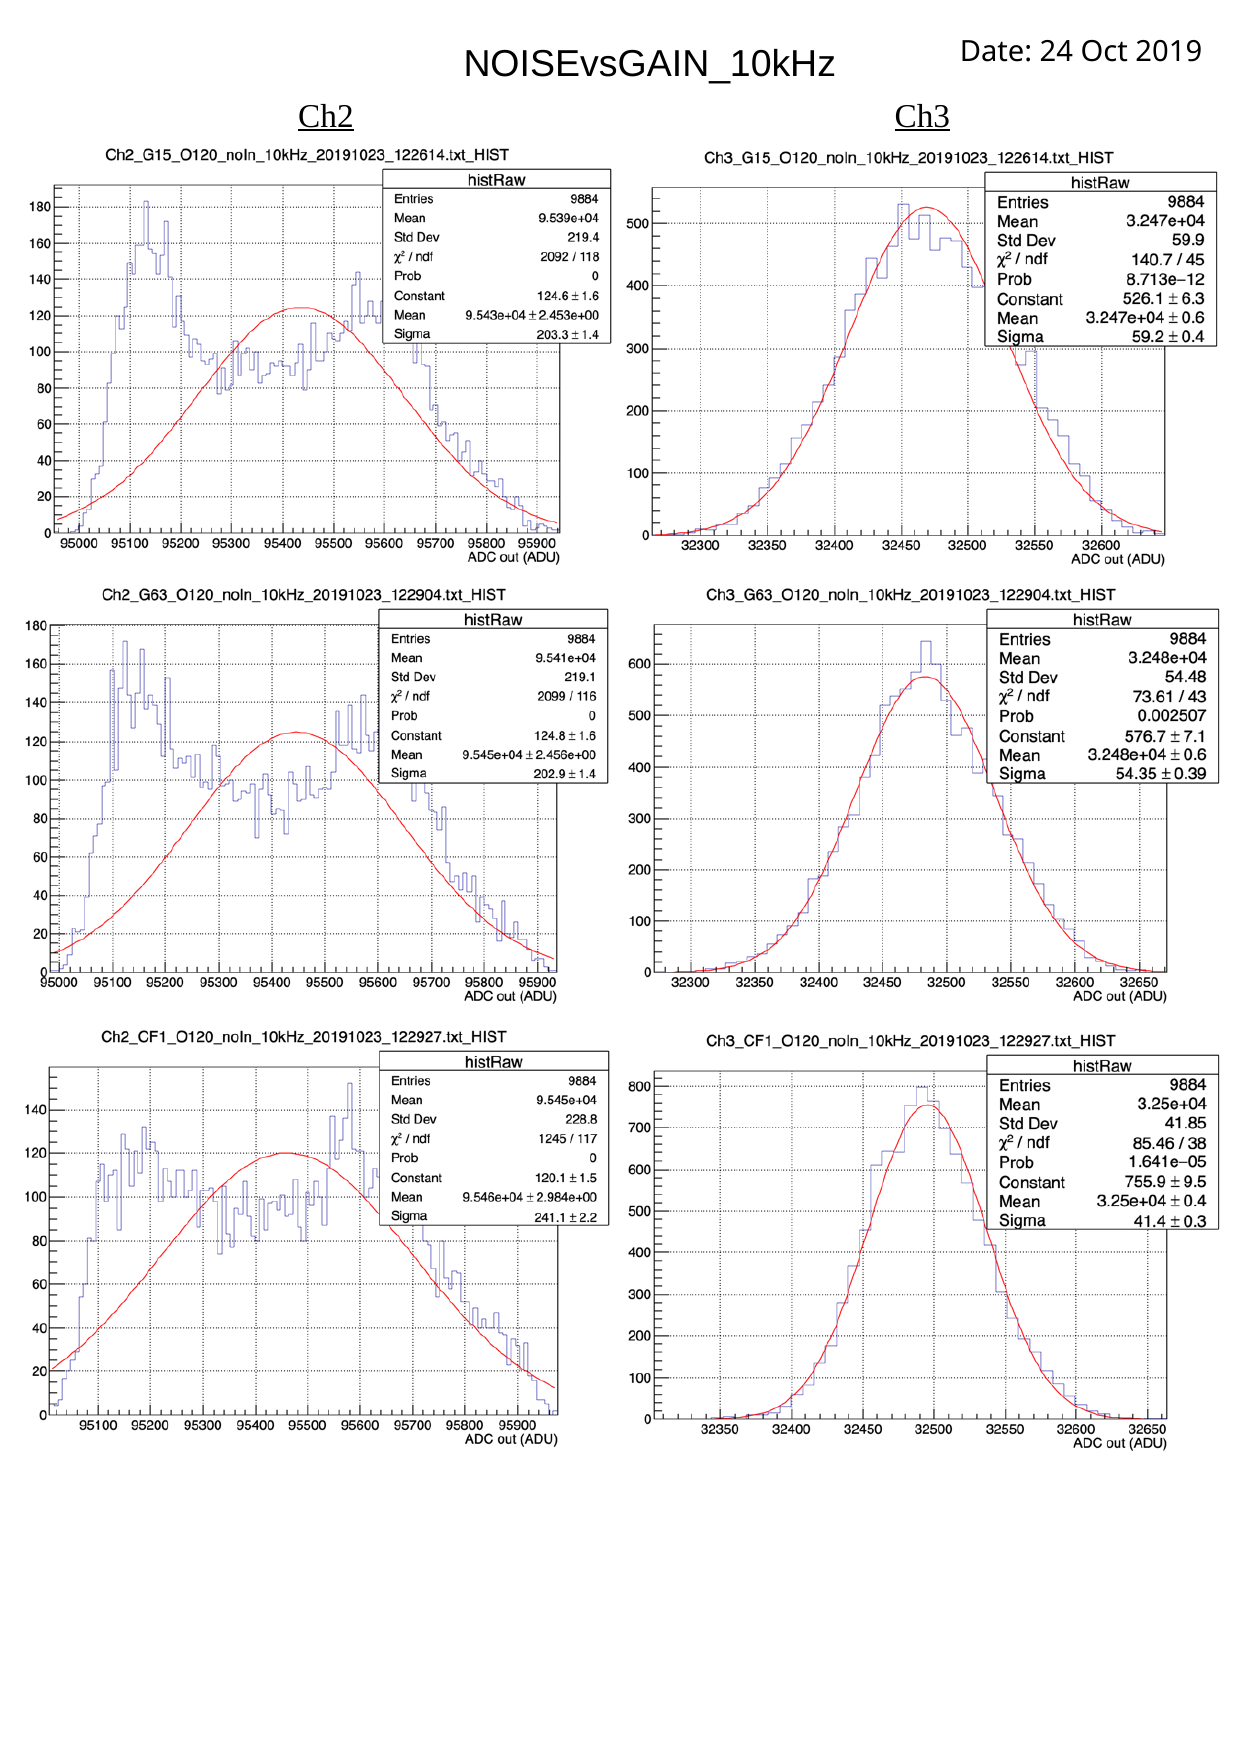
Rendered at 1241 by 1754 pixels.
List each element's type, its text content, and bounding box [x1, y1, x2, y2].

picture [17, 141, 1229, 579]
text_box Ch3 [879, 89, 966, 142]
picture [11, 581, 1231, 1016]
text_box NOISEvsGAIN_10kHz [448, 35, 852, 93]
picture [5, 1023, 1231, 1463]
text_box Ch2 [283, 89, 369, 141]
text_box Date: 24 Oct 2019 [944, 22, 1223, 71]
